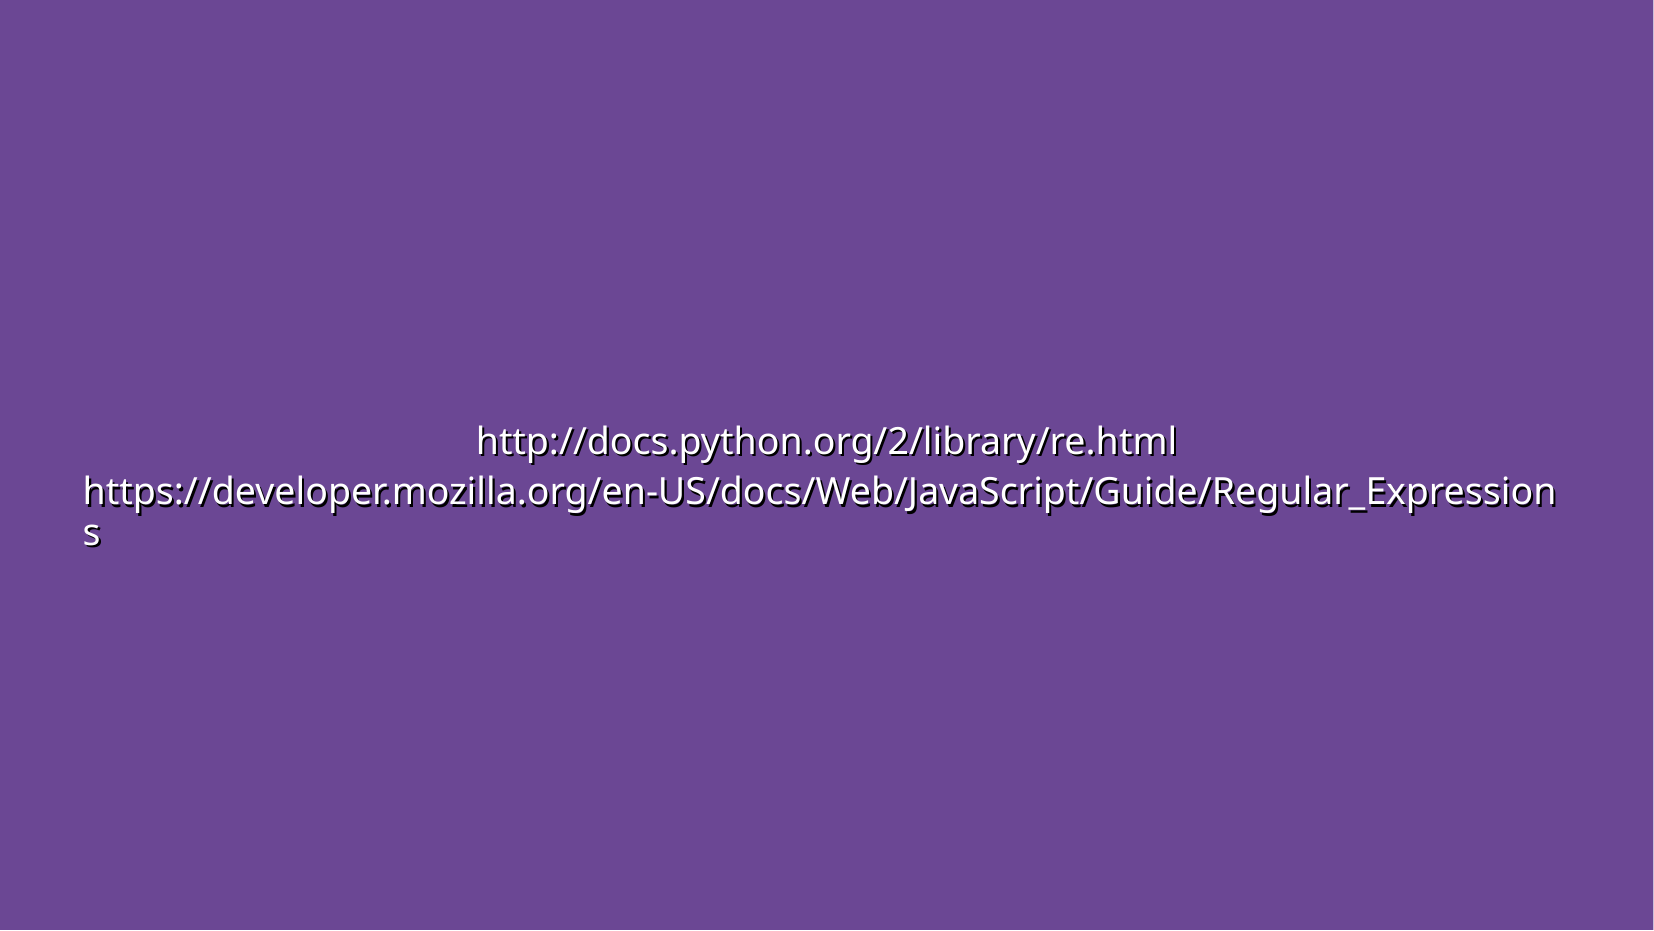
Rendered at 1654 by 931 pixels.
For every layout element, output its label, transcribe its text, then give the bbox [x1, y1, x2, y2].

subtitle http://docs.python.org/2/library/re.html https://developer.mozilla.org/en-US/docs/Web/JavaScript/Guide/Regular_Expressions [82, 105, 1571, 826]
